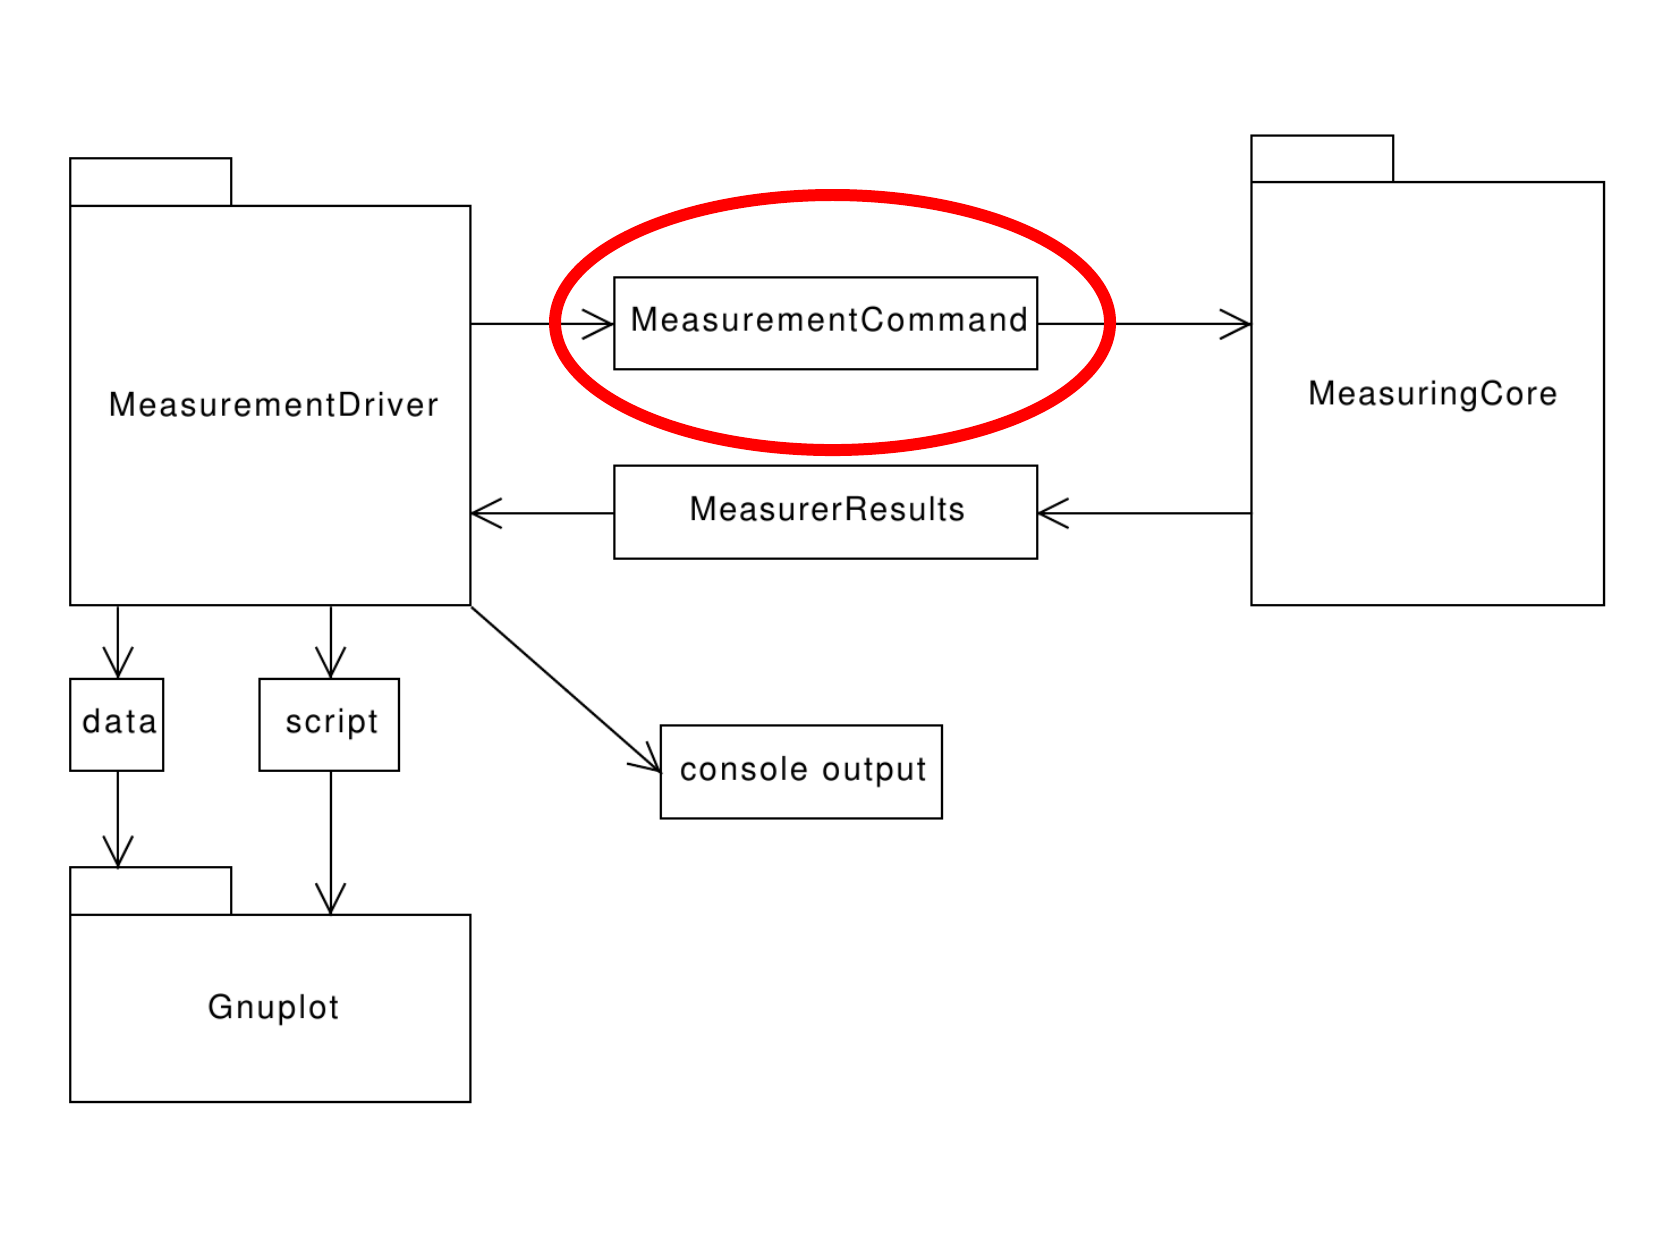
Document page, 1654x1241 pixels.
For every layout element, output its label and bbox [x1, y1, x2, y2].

picture [0, 88, 1654, 1152]
